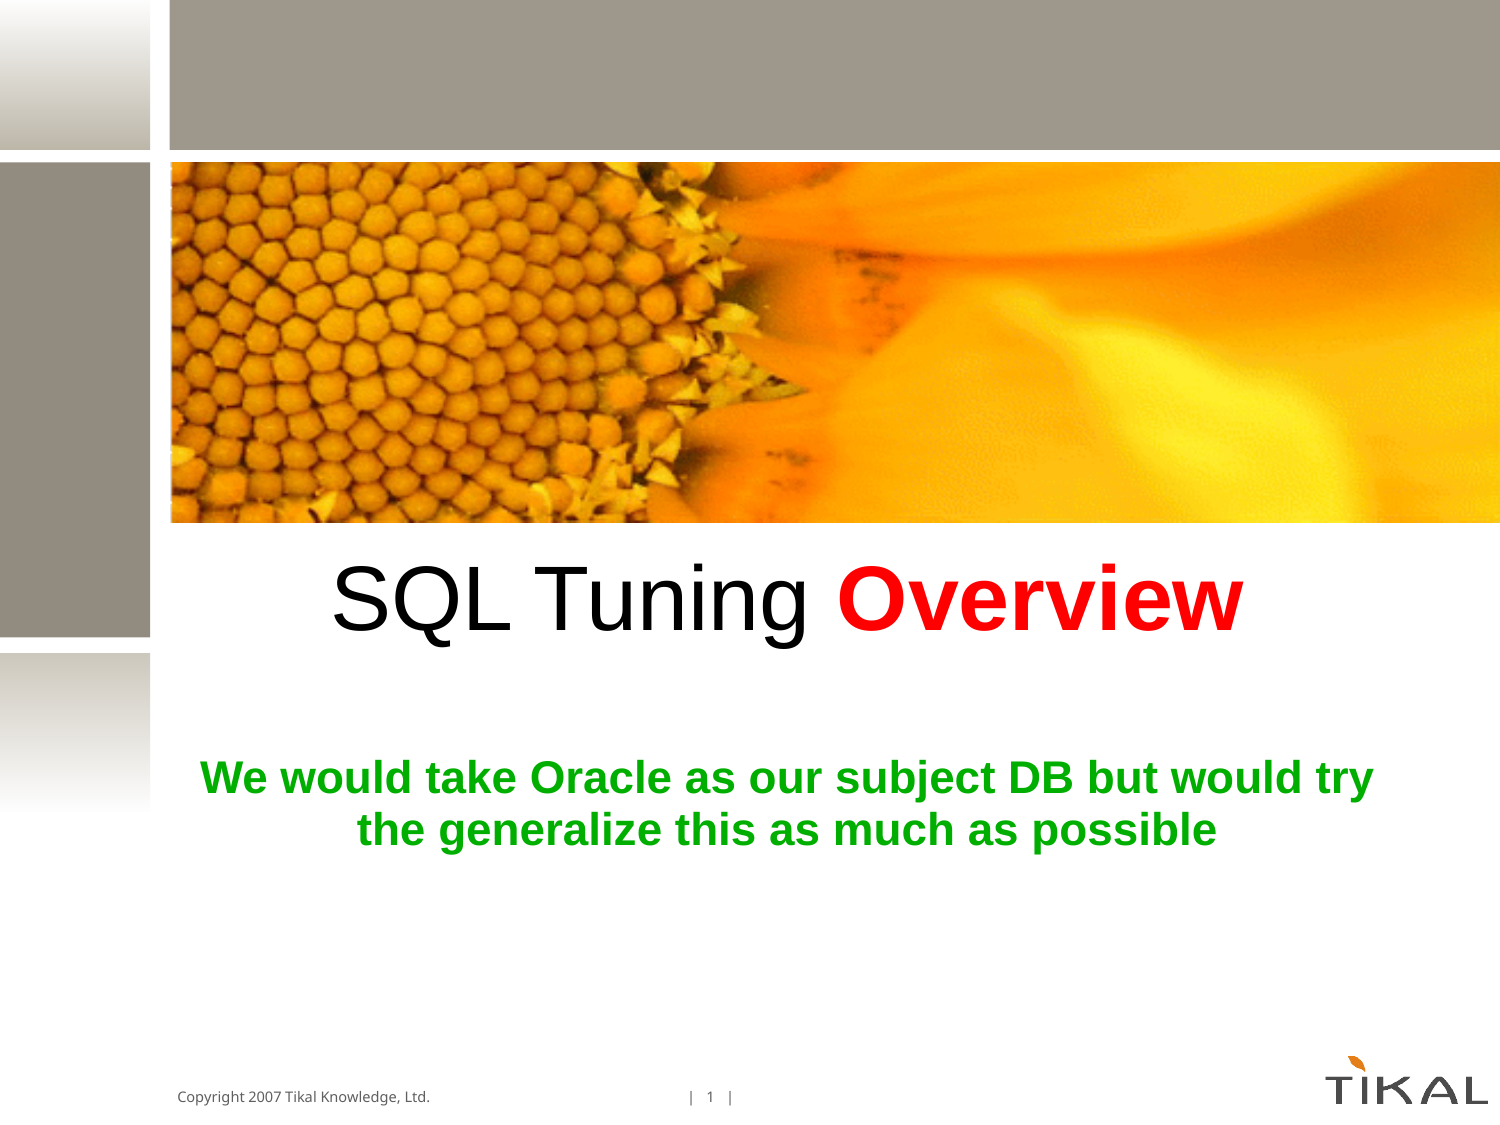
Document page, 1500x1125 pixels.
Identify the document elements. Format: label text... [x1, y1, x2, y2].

picture [170, 162, 1500, 523]
title SQL Tuning Overview We would take Oracle as our subject DB but would try the generalize this as much as possible [187, 547, 1388, 856]
picture [1312, 1034, 1500, 1125]
